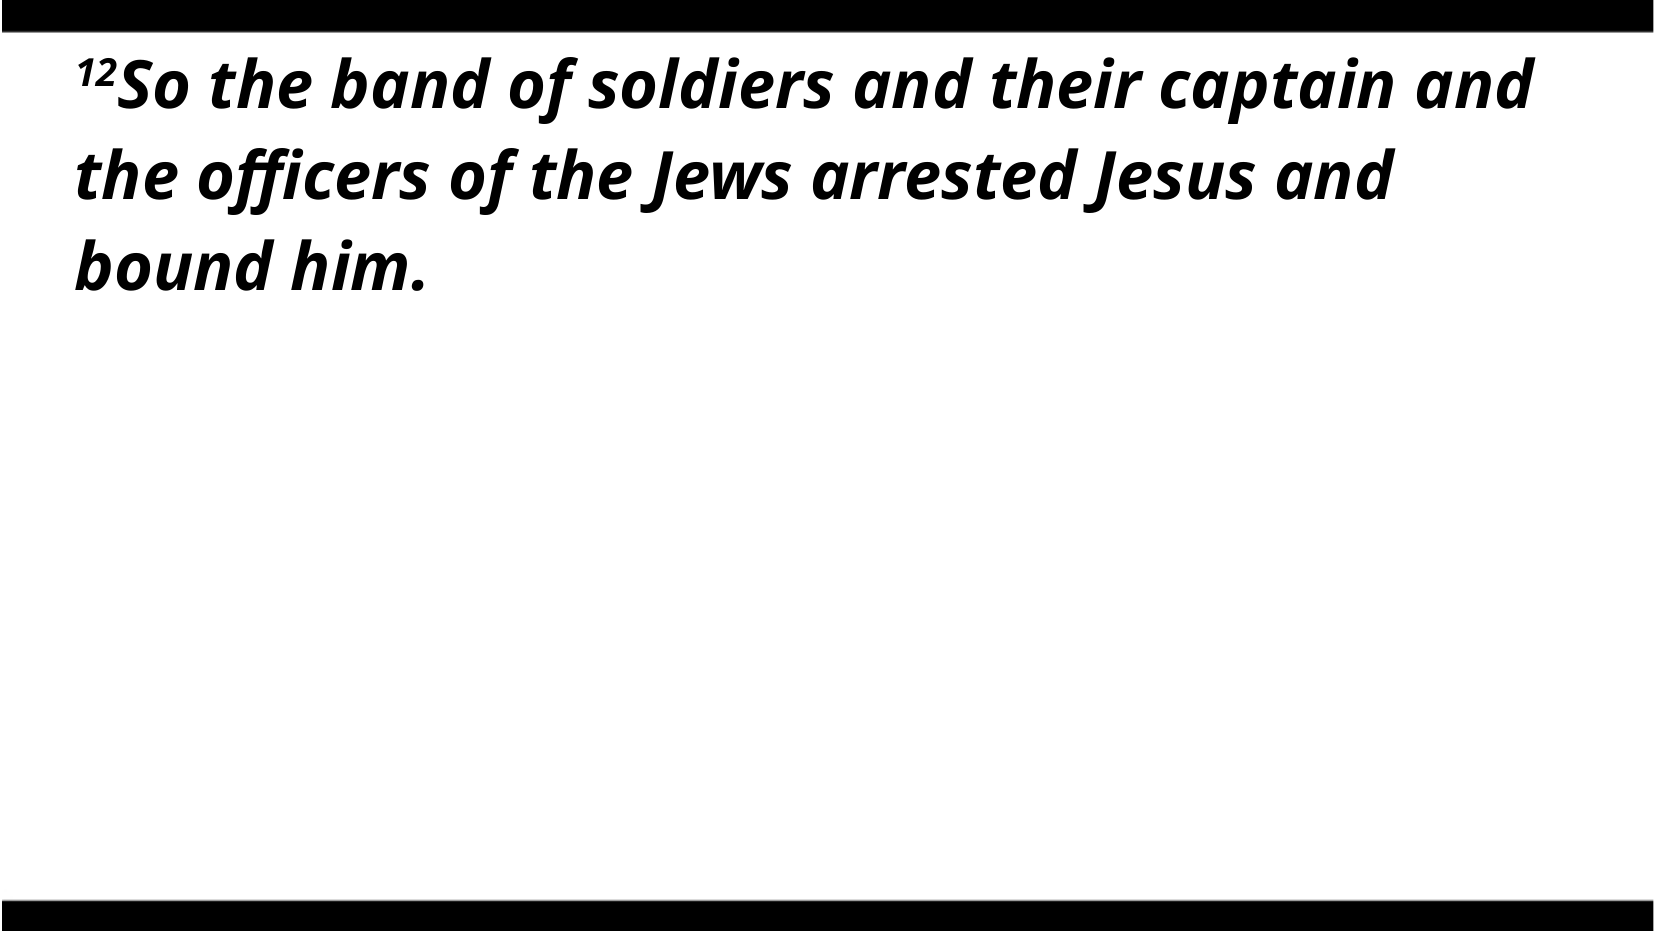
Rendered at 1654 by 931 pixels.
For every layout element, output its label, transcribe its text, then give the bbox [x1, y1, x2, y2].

text_box 12So the band of soldiers and their captain and the officers of the Jews arrested Jesus and bound him. [60, 30, 1561, 312]
picture [2, 0, 1654, 931]
